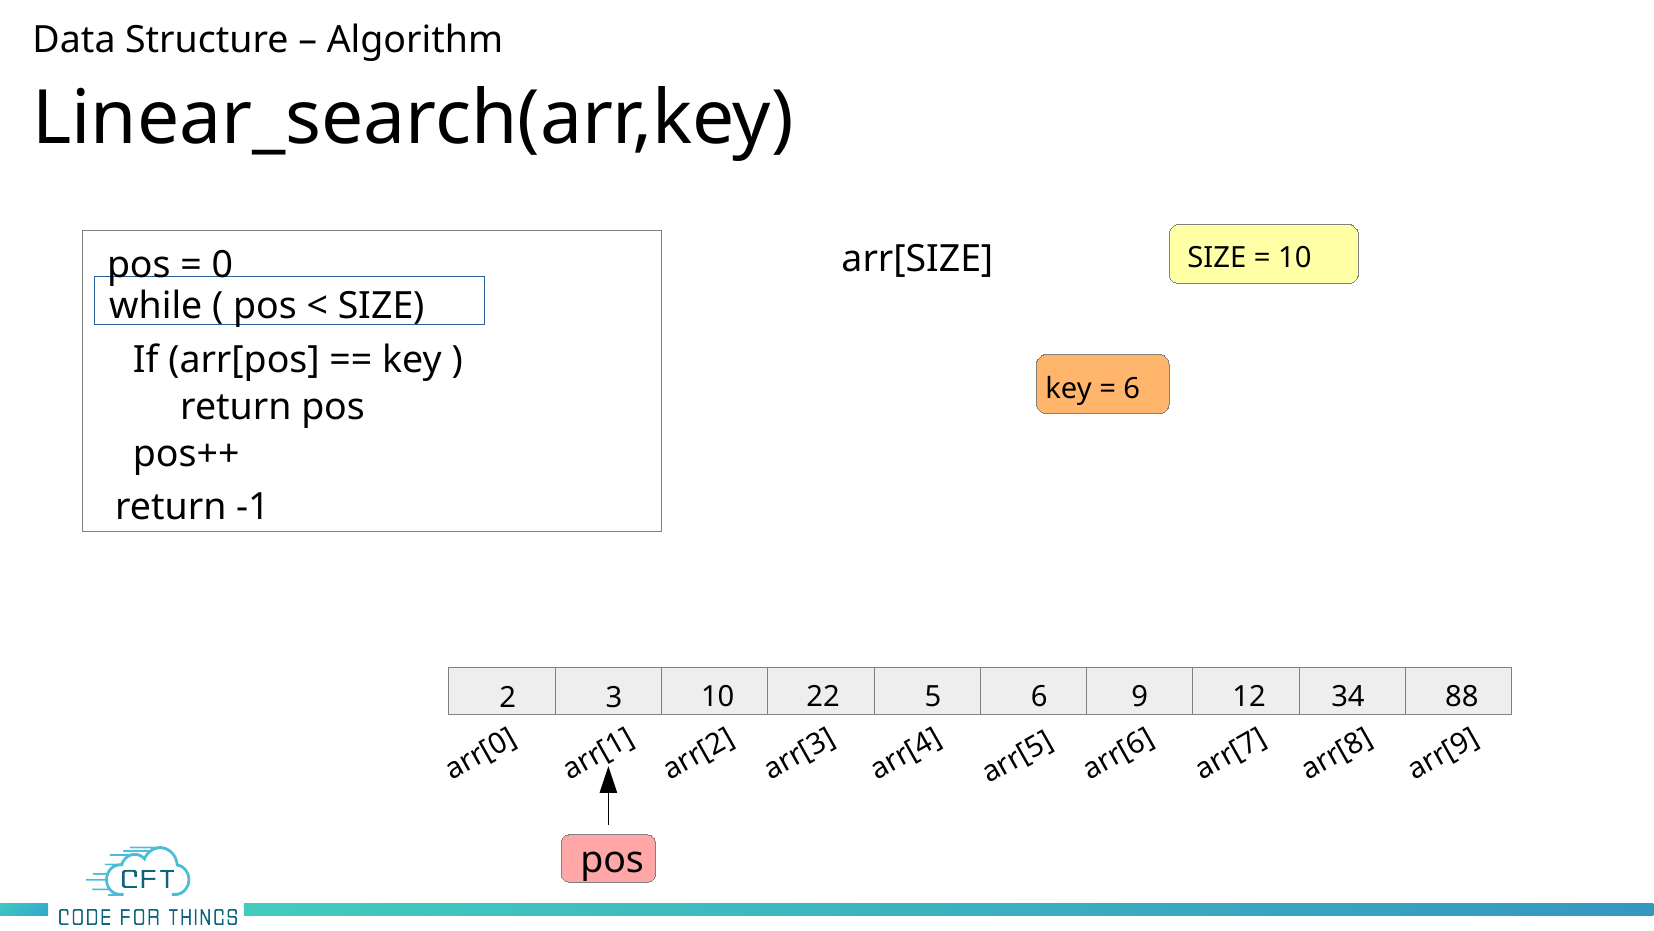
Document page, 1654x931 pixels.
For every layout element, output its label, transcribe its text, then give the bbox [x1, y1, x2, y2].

text_box arr[1] [537, 690, 674, 806]
text_box SIZE = 10 [1172, 228, 1353, 278]
text_box [1285, 667, 1316, 715]
text_box 2 [484, 669, 533, 719]
text_box arr[8] [1279, 690, 1414, 806]
text_box key = 6 [1030, 360, 1176, 410]
text_box 10 [686, 667, 754, 717]
text_box return pos [165, 372, 414, 432]
text_box [1065, 667, 1116, 715]
text_box 22 [791, 667, 859, 717]
text_box 12 [1217, 667, 1285, 717]
text_box arr[3] [738, 705, 880, 806]
text_box 88 [1430, 667, 1498, 717]
text_box pos [565, 825, 662, 884]
text_box [1037, 354, 1169, 360]
text_box [82, 289, 165, 532]
text_box arr[7] [1172, 696, 1312, 806]
text_box [859, 667, 909, 715]
text_box 5 [909, 667, 958, 717]
text_box 34 [1316, 667, 1384, 717]
text_box [958, 667, 1016, 715]
text_box pos++ [118, 419, 349, 479]
text_box arr[0] [419, 692, 561, 806]
text_box 9 [1116, 667, 1165, 717]
text_box [1169, 224, 1359, 284]
text_box arr[5] [957, 694, 1099, 810]
text_box [448, 667, 686, 715]
text_box [1165, 667, 1217, 715]
text_box while ( pos < SIZE) [94, 271, 485, 331]
text_box [1498, 667, 1512, 715]
text_box arr[6] [1063, 690, 1199, 806]
text_box return -1 [100, 472, 331, 532]
text_box 6 [1016, 667, 1065, 717]
text_box pos = 0 [82, 230, 331, 289]
text_box [1384, 667, 1430, 715]
text_box If (arr[pos] == key ) [118, 324, 544, 384]
text_box [331, 230, 662, 532]
text_box [754, 667, 791, 715]
text_box arr[4] [848, 692, 987, 806]
picture [59, 846, 237, 925]
text_box 3 [590, 669, 640, 719]
text_box arr[9] [1382, 697, 1524, 806]
title Data Structure – Algorithm Linear_search(arr,key) [32, 12, 1184, 166]
text_box [1039, 410, 1167, 414]
text_box arr[SIZE] [826, 224, 1040, 291]
text_box arr[2] [637, 697, 774, 806]
text_box [561, 835, 565, 881]
